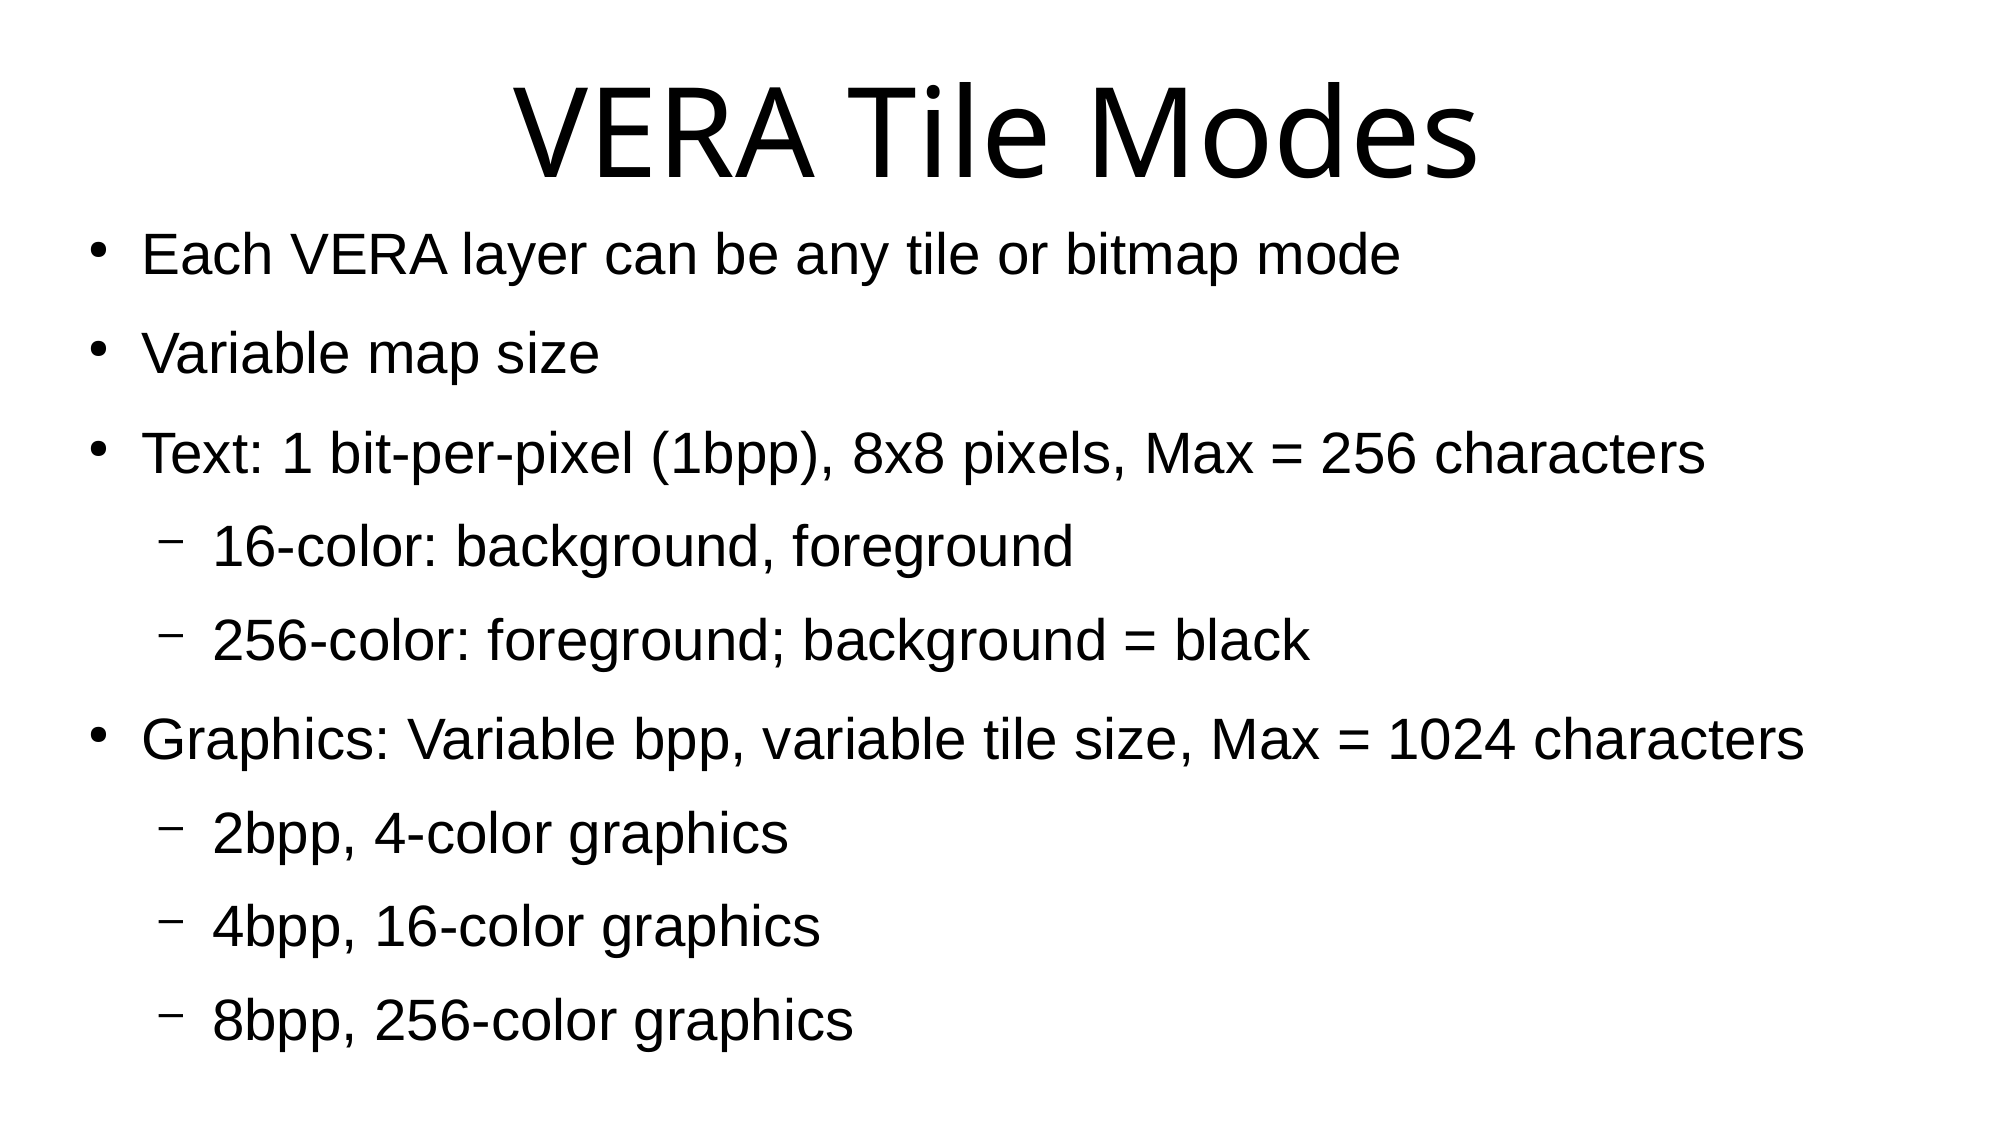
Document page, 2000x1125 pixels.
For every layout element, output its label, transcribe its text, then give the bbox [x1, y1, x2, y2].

list Each VERA layer can be any tile or bitmap mode Variable map size Text: 1 bit-per-pixel (1bpp), 8x8 pixels, Max = 256 characters 16-color: background, foreground 256-color: foreground; background = black Graphics: Variable bpp, variable tile size, Max = 1024 characters 2bpp, 4-color graphics 4bpp, 16-color graphics 8bpp, 256-color graphics [55, 215, 1963, 1063]
title VERA Tile Modes [30, 59, 1966, 215]
